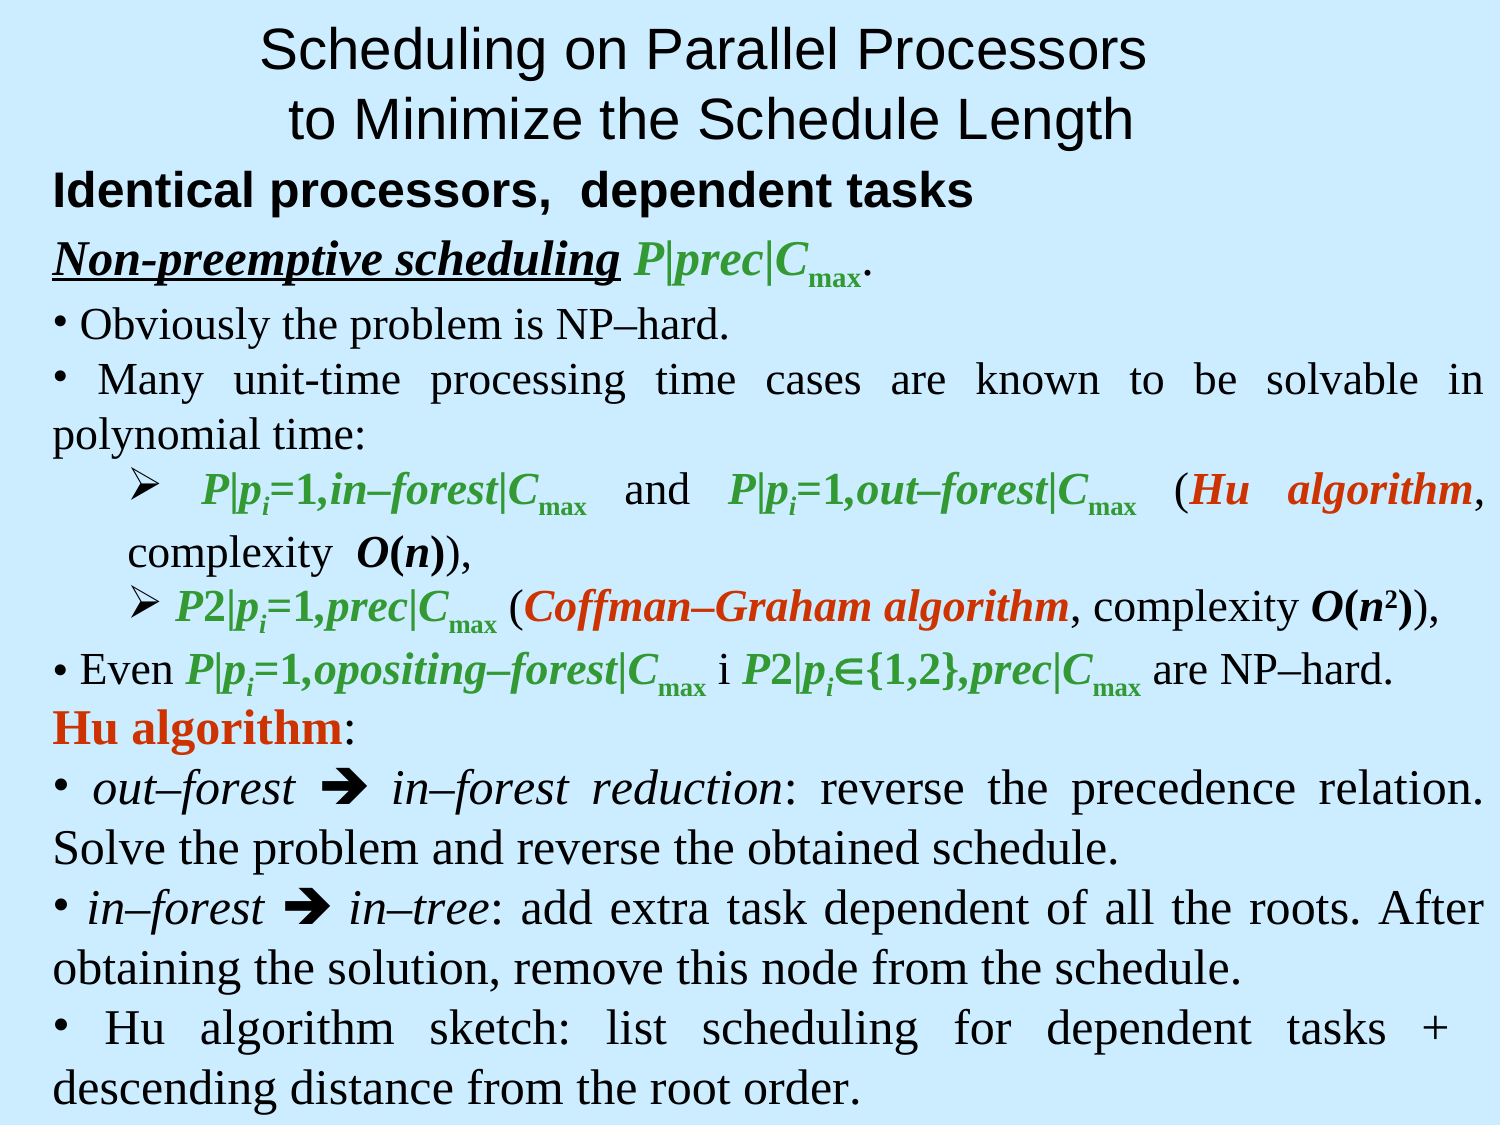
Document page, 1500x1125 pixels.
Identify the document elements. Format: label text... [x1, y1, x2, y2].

text_box Hu algorithm: out–forest  in–forest reduction: reverse the precedence relation. Solve the problem and reverse the obtained schedule. in–forest  in–tree: add extra task dependent of all the roots. After obtaining the solution, remove this node from the schedule. Hu algorithm sketch: list scheduling for dependent tasks + descending distance from the root order. [37, 686, 1500, 1122]
text_box Non-preemptive scheduling P|prec|Cmax. Obviously the problem is NP–hard. Many unit-time processing time cases are known to be solvable in polynomial time: P|pi=1,in–forest|Cmax and P|pi=1,out–forest|Cmax (Hu algorithm, complexity O(n)), P2|pi=1,prec|Cmax (Coffman–Graham algorithm, complexity O(n2)), Even P|pi=1,opositing–forest|Cmax i P2|pi{1,2},prec|Cmax are NP–hard. [37, 226, 1500, 686]
title Scheduling on Parallel Processors to Minimize the Schedule Length [0, 0, 1463, 175]
text_box Identical processors, dependent tasks [37, 149, 1500, 226]
